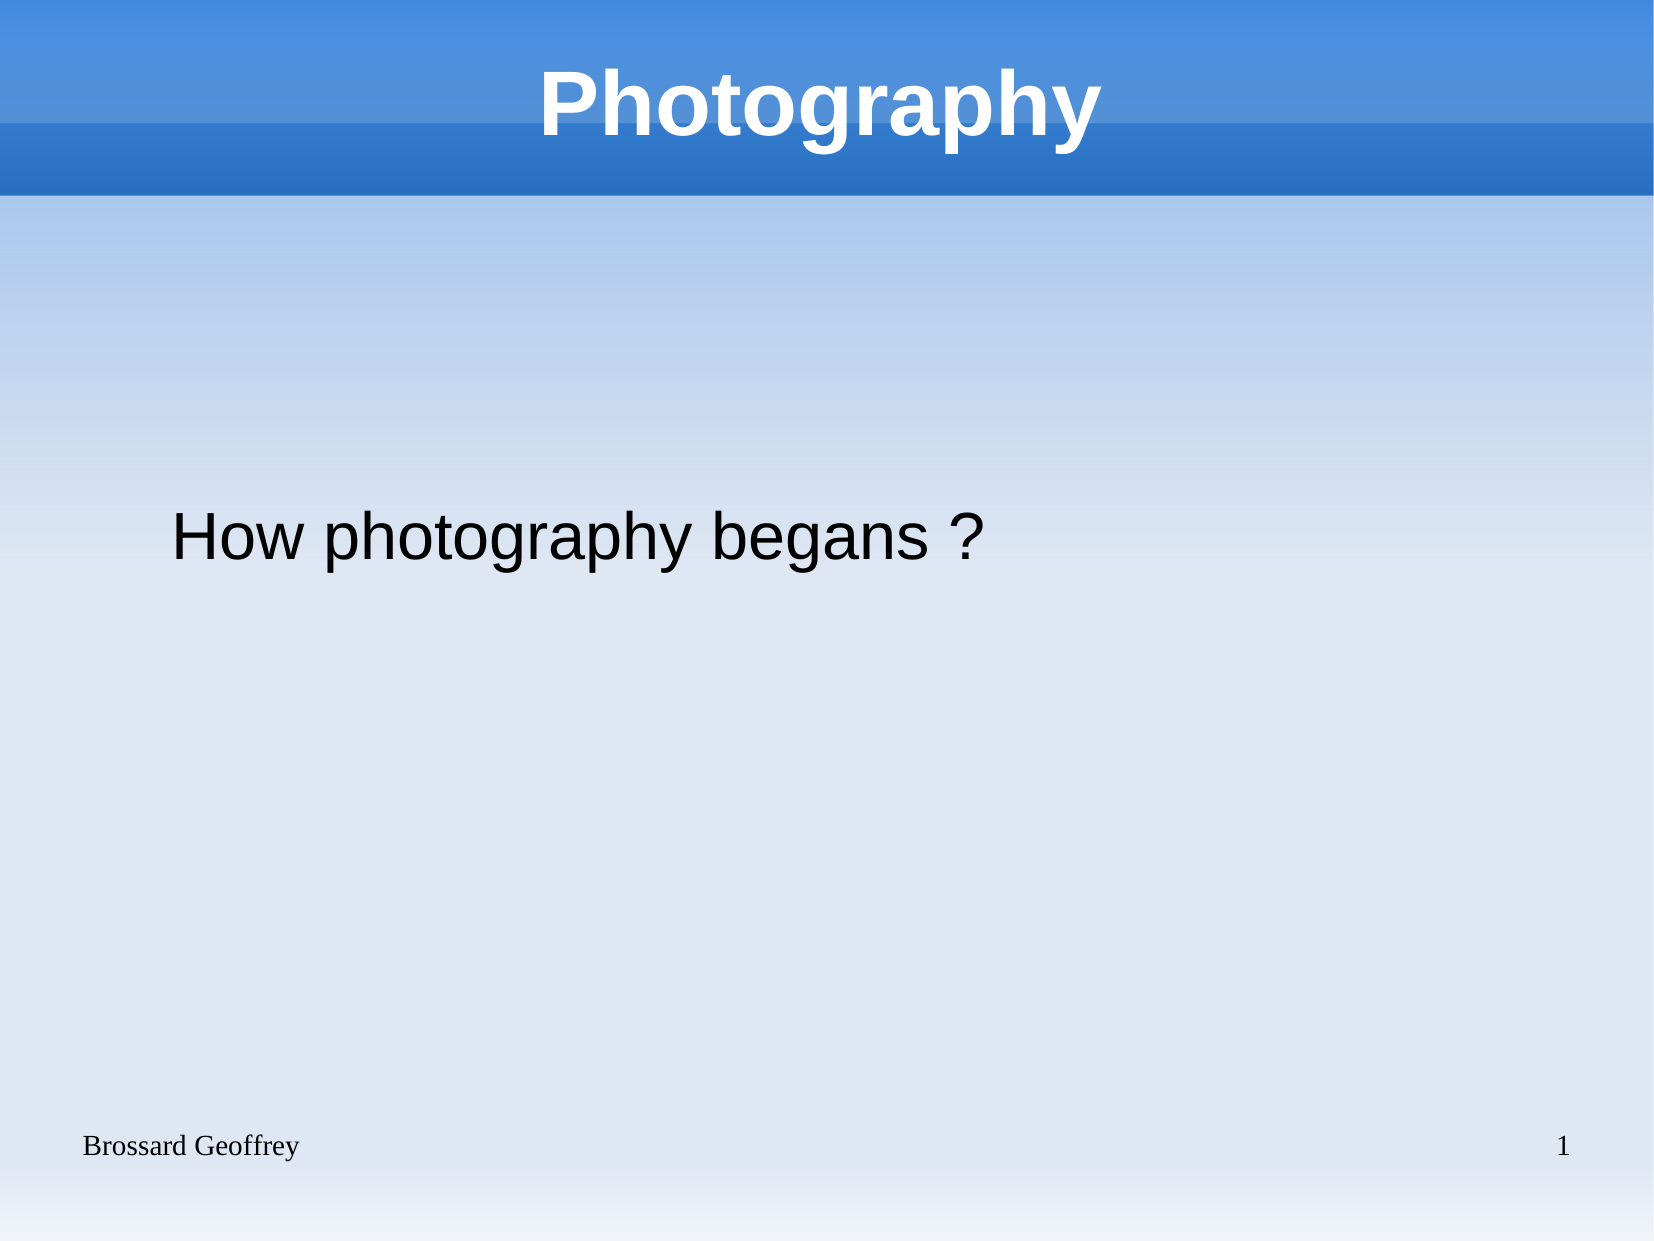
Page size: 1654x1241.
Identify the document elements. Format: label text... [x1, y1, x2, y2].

list How photography begans ? [82, 290, 1571, 1109]
picture [0, 0, 1654, 1241]
title Photography [76, 0, 1565, 208]
